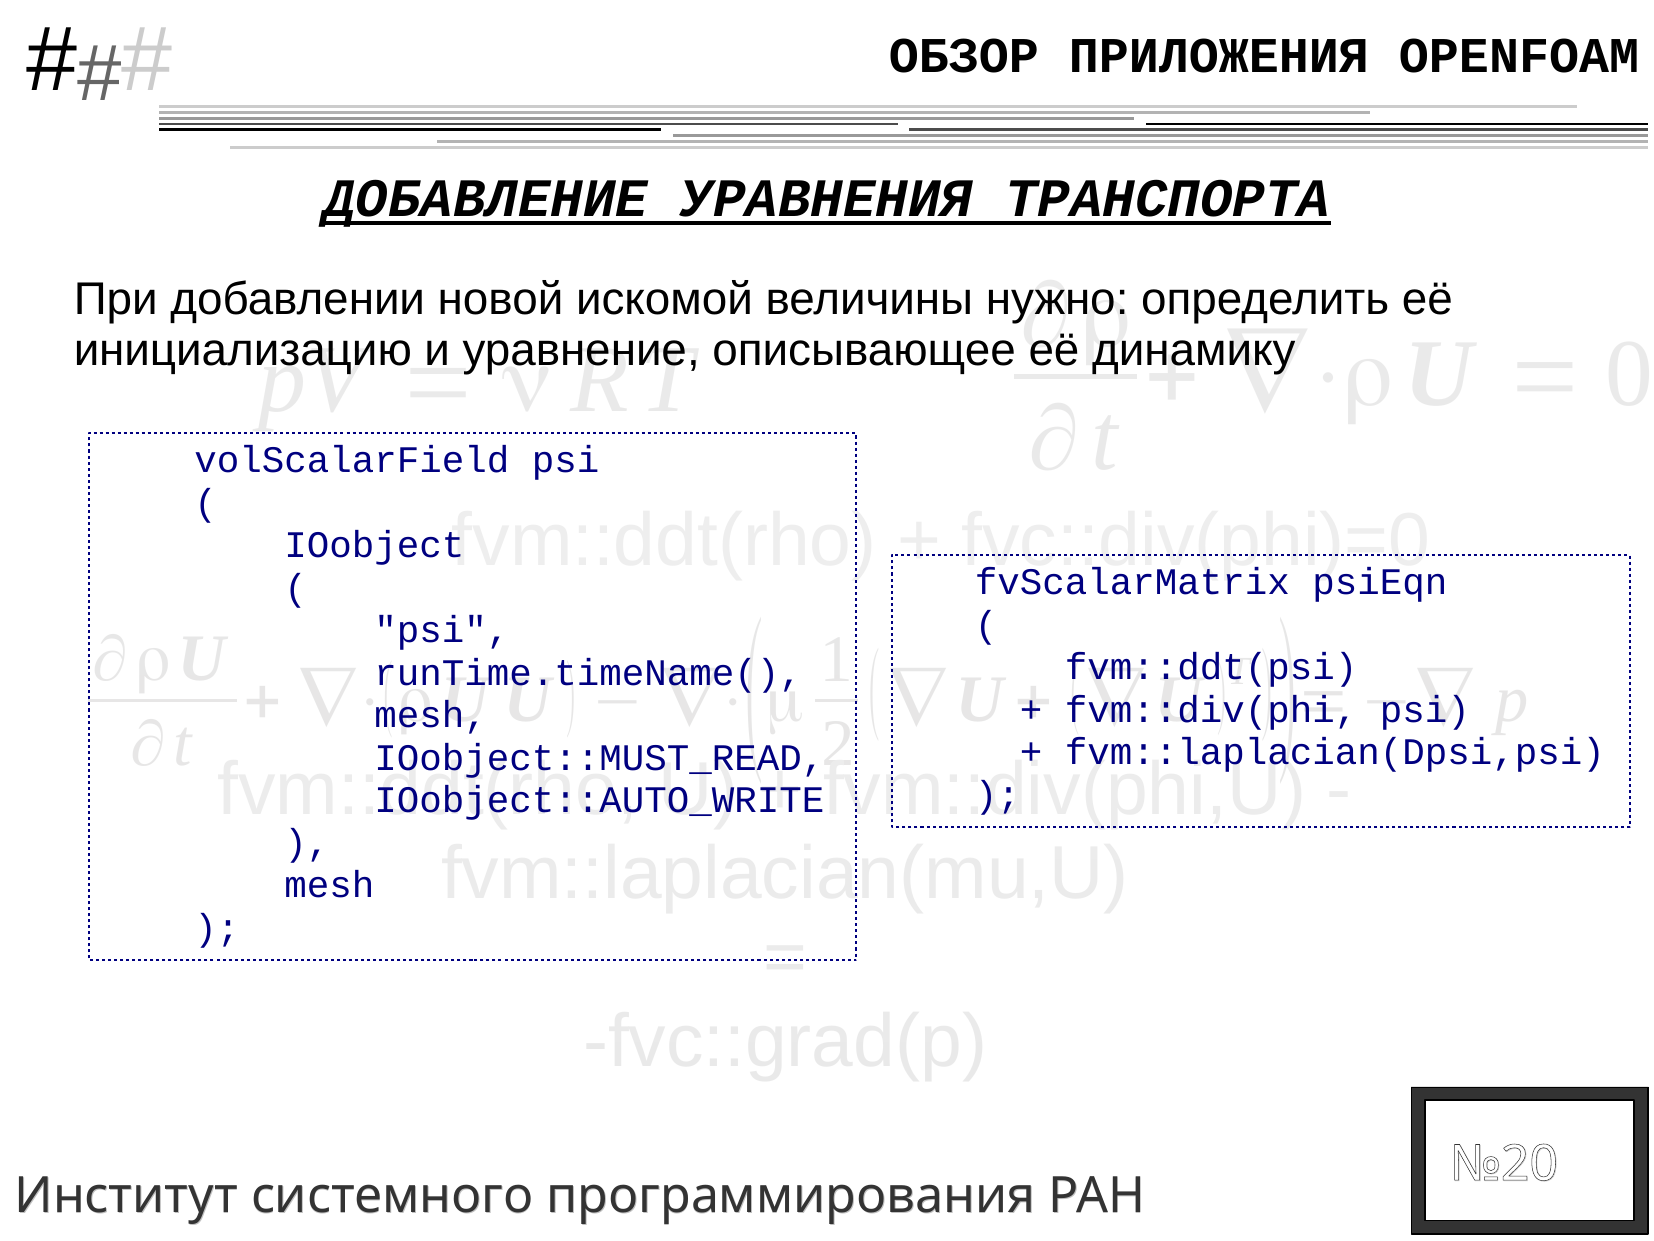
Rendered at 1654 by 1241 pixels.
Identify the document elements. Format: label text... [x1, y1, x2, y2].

title ДОБАВЛЕНИЕ УРАВНЕНИЯ ТРАНСПОРТА [0, 147, 1654, 257]
text_box fvScalarMatrix psiEqn ( fvm::ddt(psi) + fvm::div(phi, psi) + fvm::laplacian(Dpsi,psi) ); [891, 555, 1630, 827]
text_box volScalarField psi ( IOobject ( "psi", runTime.timeName(), mesh, IOobject::MUST_READ, IOobject::AUTO_WRITE ), mesh ); [88, 433, 857, 961]
text_box При добавлении новой искомой величины нужно: определить её инициализацию и уравнение, описывающее её динамику [59, 265, 1595, 384]
